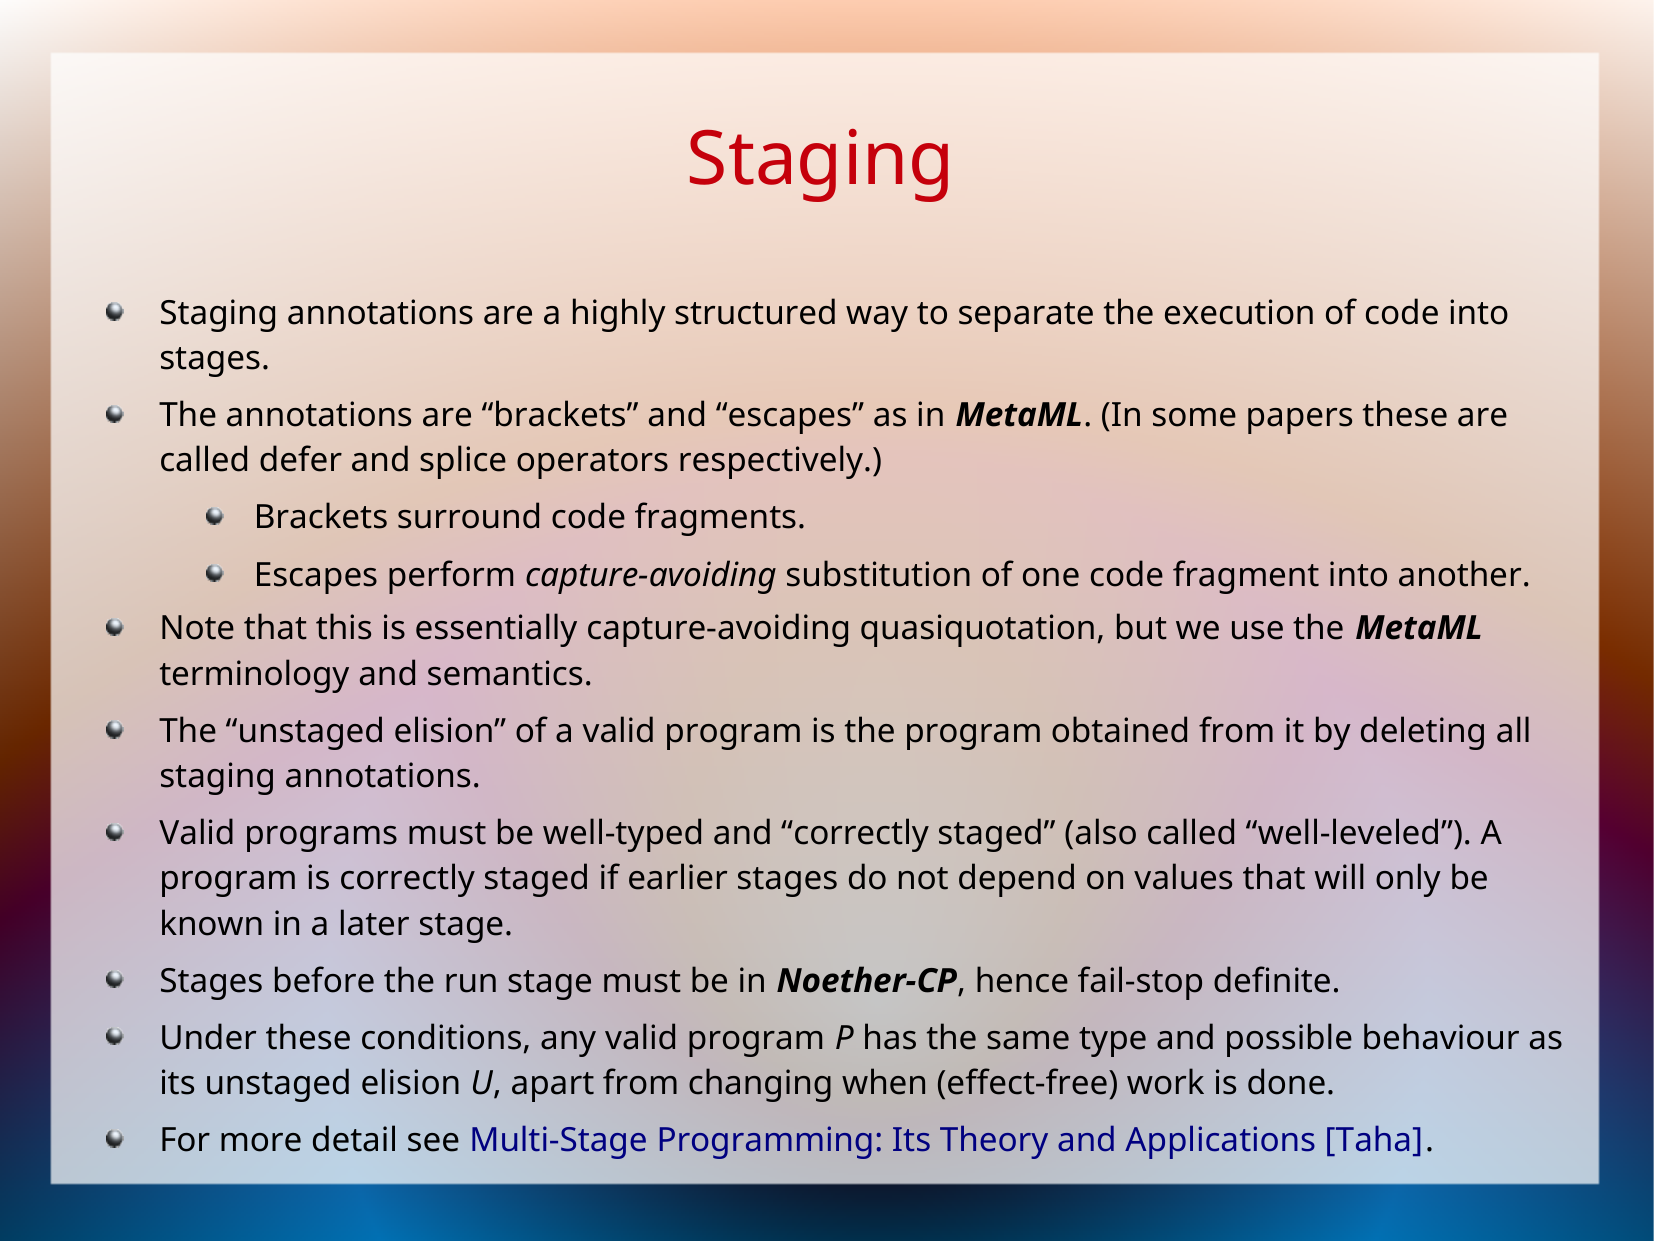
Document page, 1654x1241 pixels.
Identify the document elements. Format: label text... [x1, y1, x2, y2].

title Staging [76, 59, 1565, 252]
picture [0, 0, 1654, 1241]
list Staging annotations are a highly structured way to separate the execution of code into stages. The annotations are “brackets” and “escapes” as in MetaML. (In some papers these are called defer and splice operators respectively.) Brackets surround code fragments. Escapes perform capture-avoiding substitution of one code fragment into another. Note that this is essentially capture-avoiding quasiquotation, but we use the MetaML terminology and semantics. The “unstaged elision” of a valid program is the program obtained from it by deleting all staging annotations. Valid programs must be well-typed and “correctly staged” (also called “well-leveled”). A program is correctly staged if earlier stages do not depend on values that will only be known in a later stage. Stages before the run stage must be in Noether-CP, hence fail-stop definite. Under these conditions, any valid program P has the same type and possible behaviour as its unstaged elision U, apart from changing when (effect-free) work is done. For more detail see Multi-Stage Programming: Its Theory and Applications [Taha]. [88, 288, 1577, 1093]
